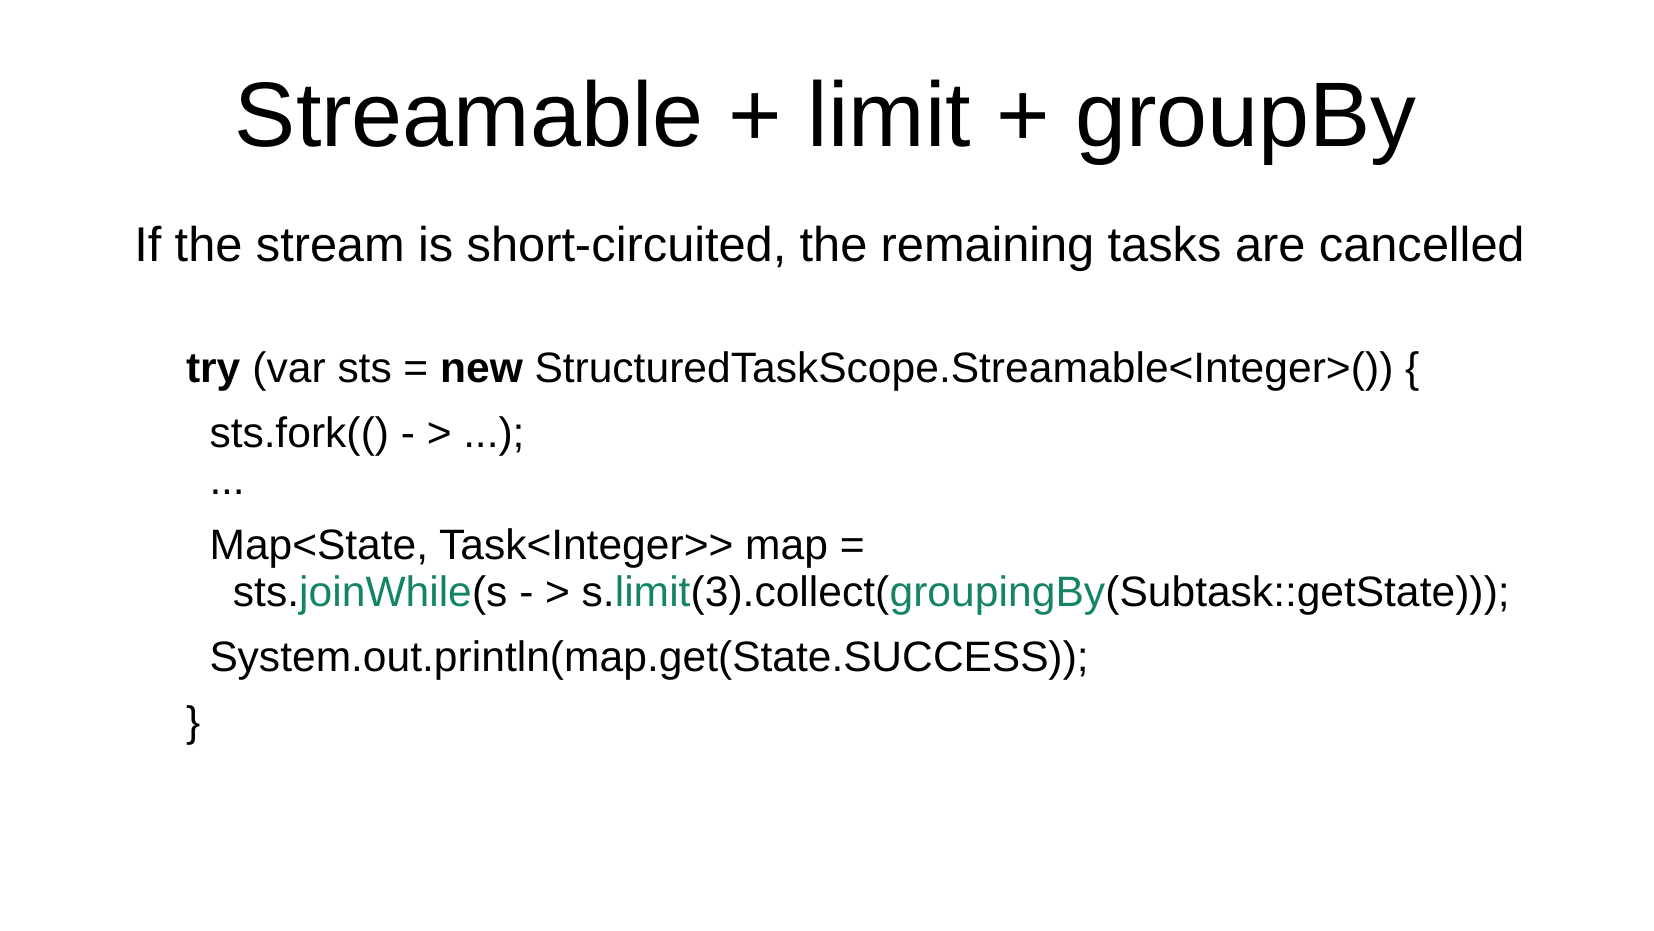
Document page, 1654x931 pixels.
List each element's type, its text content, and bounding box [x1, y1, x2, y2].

list If the stream is short-circuited, the remaining tasks are cancelled try (var sts = new StructuredTaskScope.Streamable<Integer>()) { sts.fork(() - > ...); ... Map<State, Task<Integer>> map = sts.joinWhile(s - > s.limit(3).collect(groupingBy(Subtask::getState))); System.out.println(map.get(State.SUCCESS)); } [82, 217, 1571, 758]
title Streamable + limit + groupBy [82, 37, 1571, 193]
